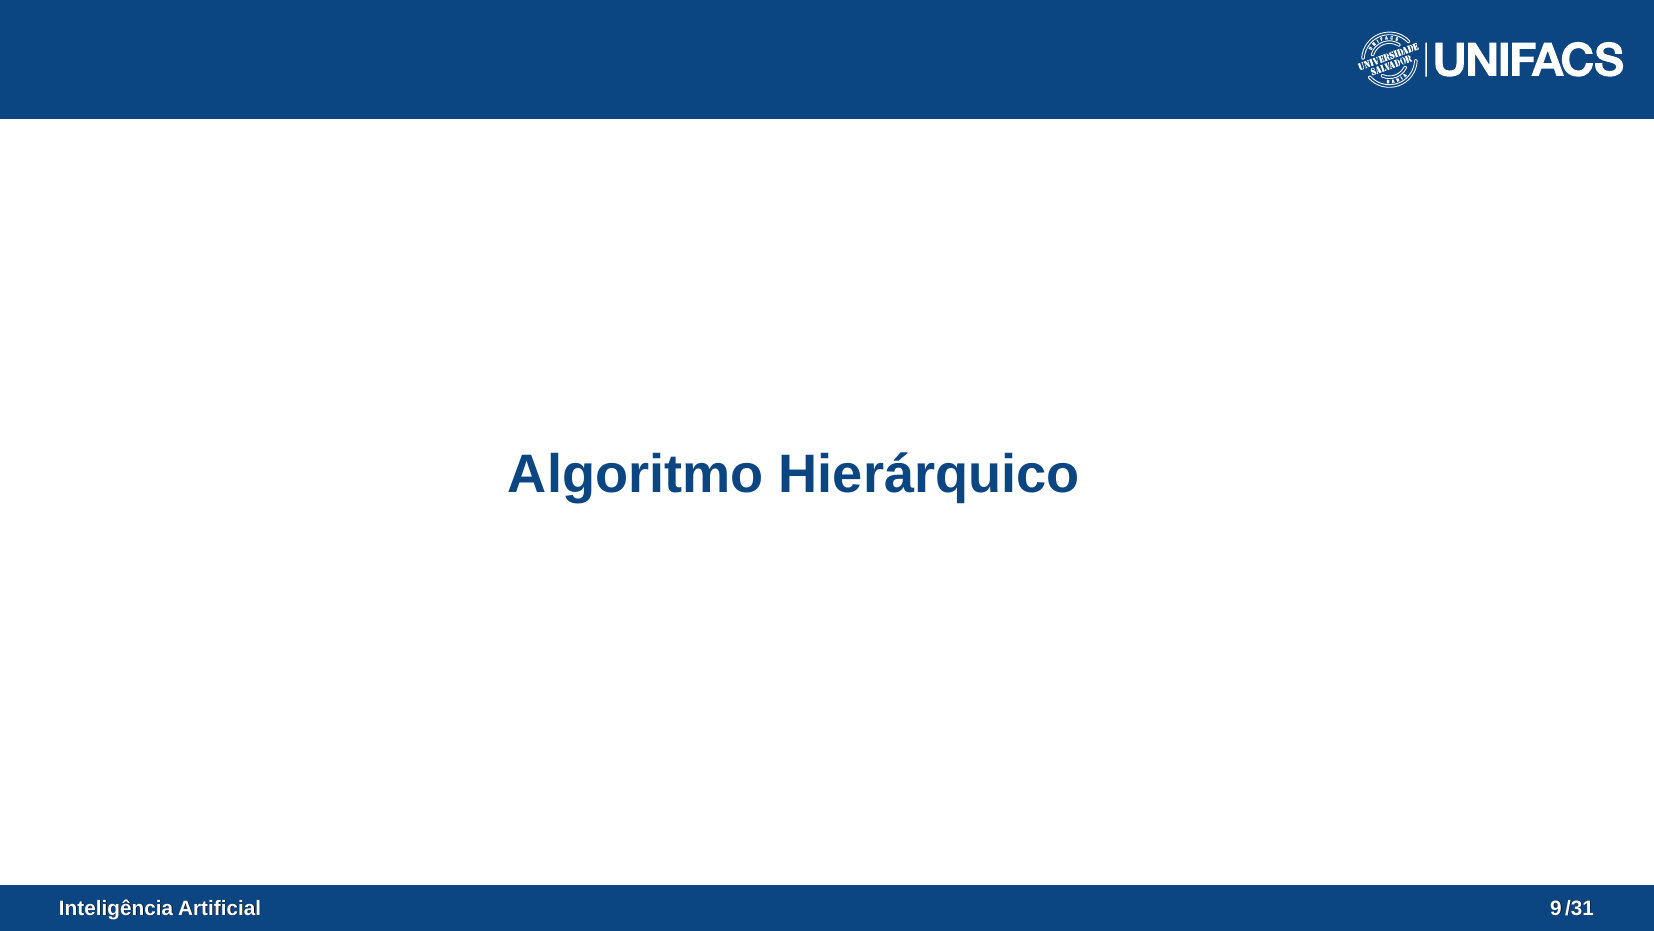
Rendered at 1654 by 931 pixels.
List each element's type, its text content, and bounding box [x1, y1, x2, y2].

text_box Algoritmo Hierárquico [112, 162, 1477, 786]
